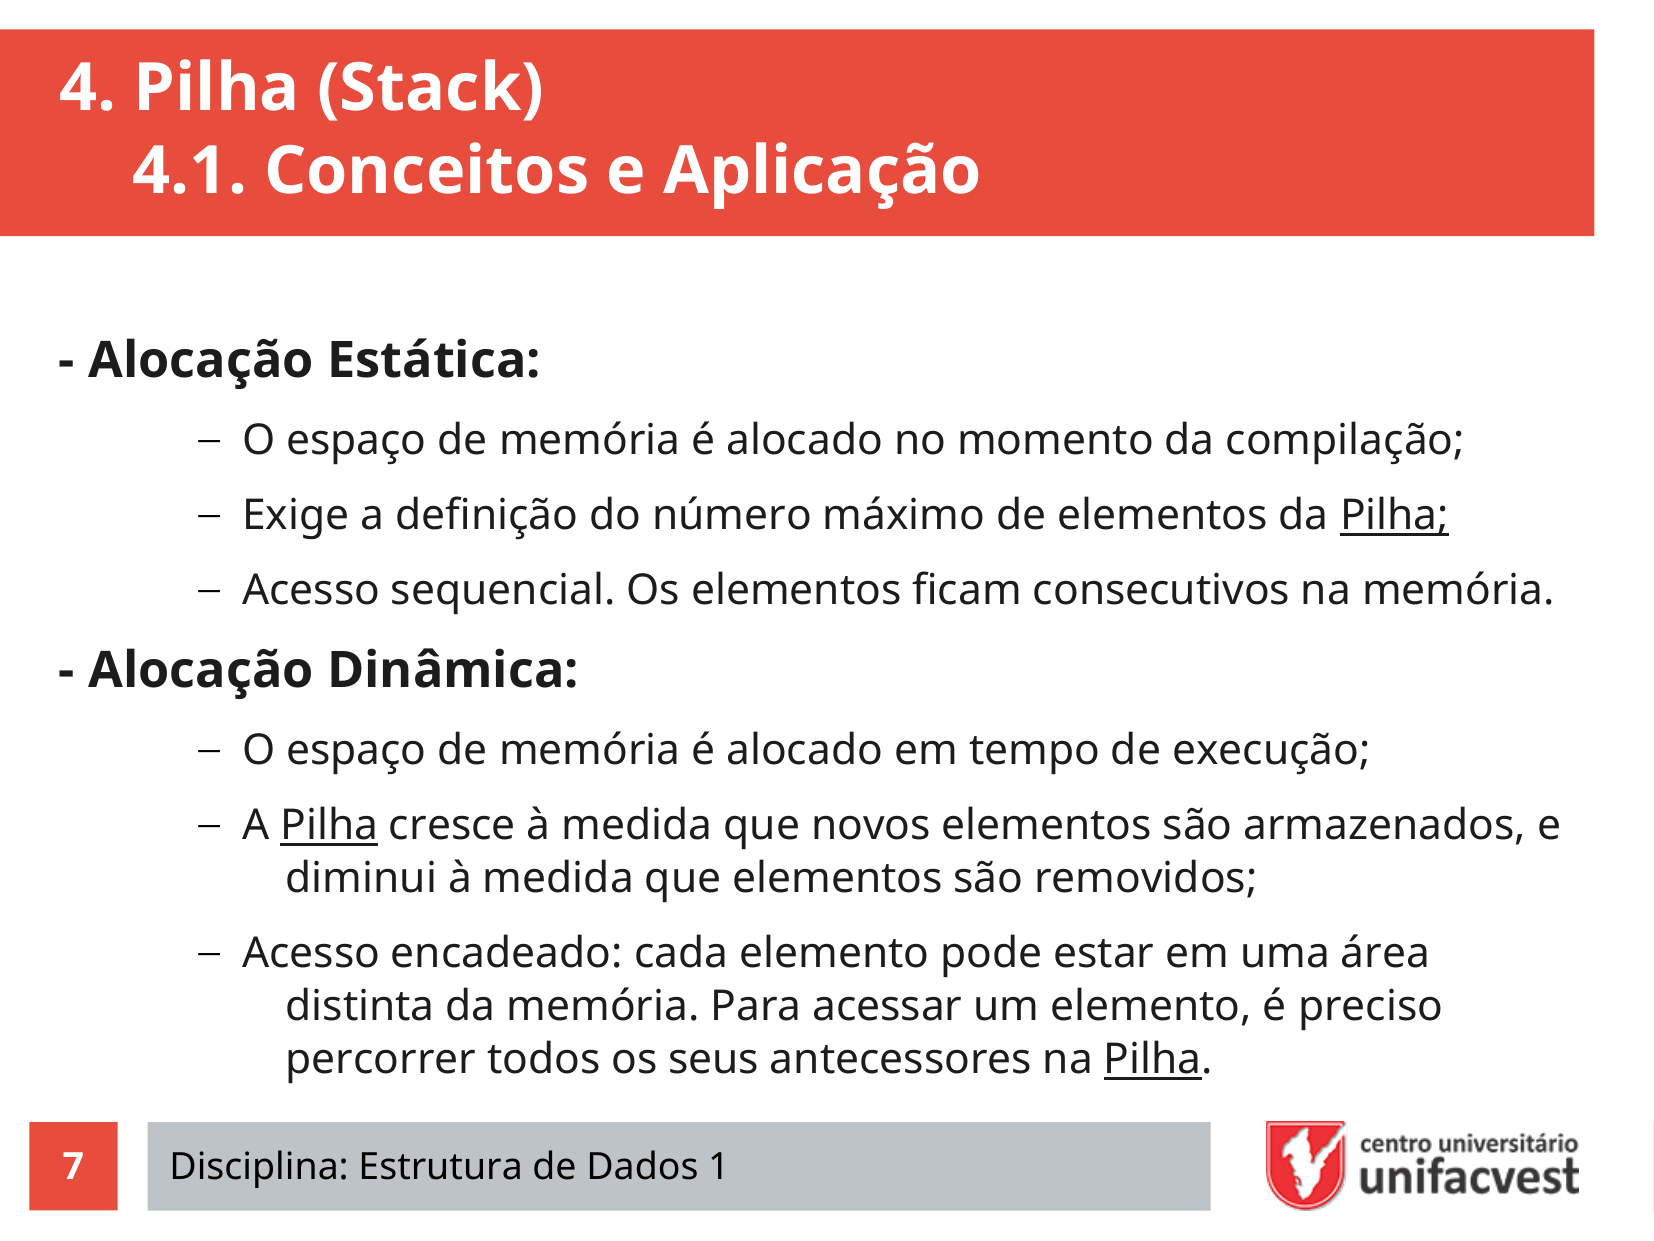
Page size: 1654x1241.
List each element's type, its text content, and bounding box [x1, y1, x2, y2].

picture [1266, 1121, 1579, 1211]
text_box [1238, 1120, 1654, 1212]
title 4. Pilha (Stack) 4.1. Conceitos e Aplicação [59, 59, 1595, 207]
list - Alocação Estática: O espaço de memória é alocado no momento da compilação; Exige a definição do número máximo de elementos da Pilha; Acesso sequencial. Os elementos ficam consecutivos na memória. - Alocação Dinâmica: O espaço de memória é alocado em tempo de execução; A Pilha cresce à medida que novos elementos são armazenados, e diminui à medida que elementos são removidos; Acesso encadeado: cada elemento pode estar em uma área distinta da memória. Para acessar um elemento, é preciso percorrer todos os seus antecessores na Pilha. [59, 324, 1566, 1093]
text_box Disciplina: Estrutura de Dados 1 [154, 1132, 1205, 1196]
